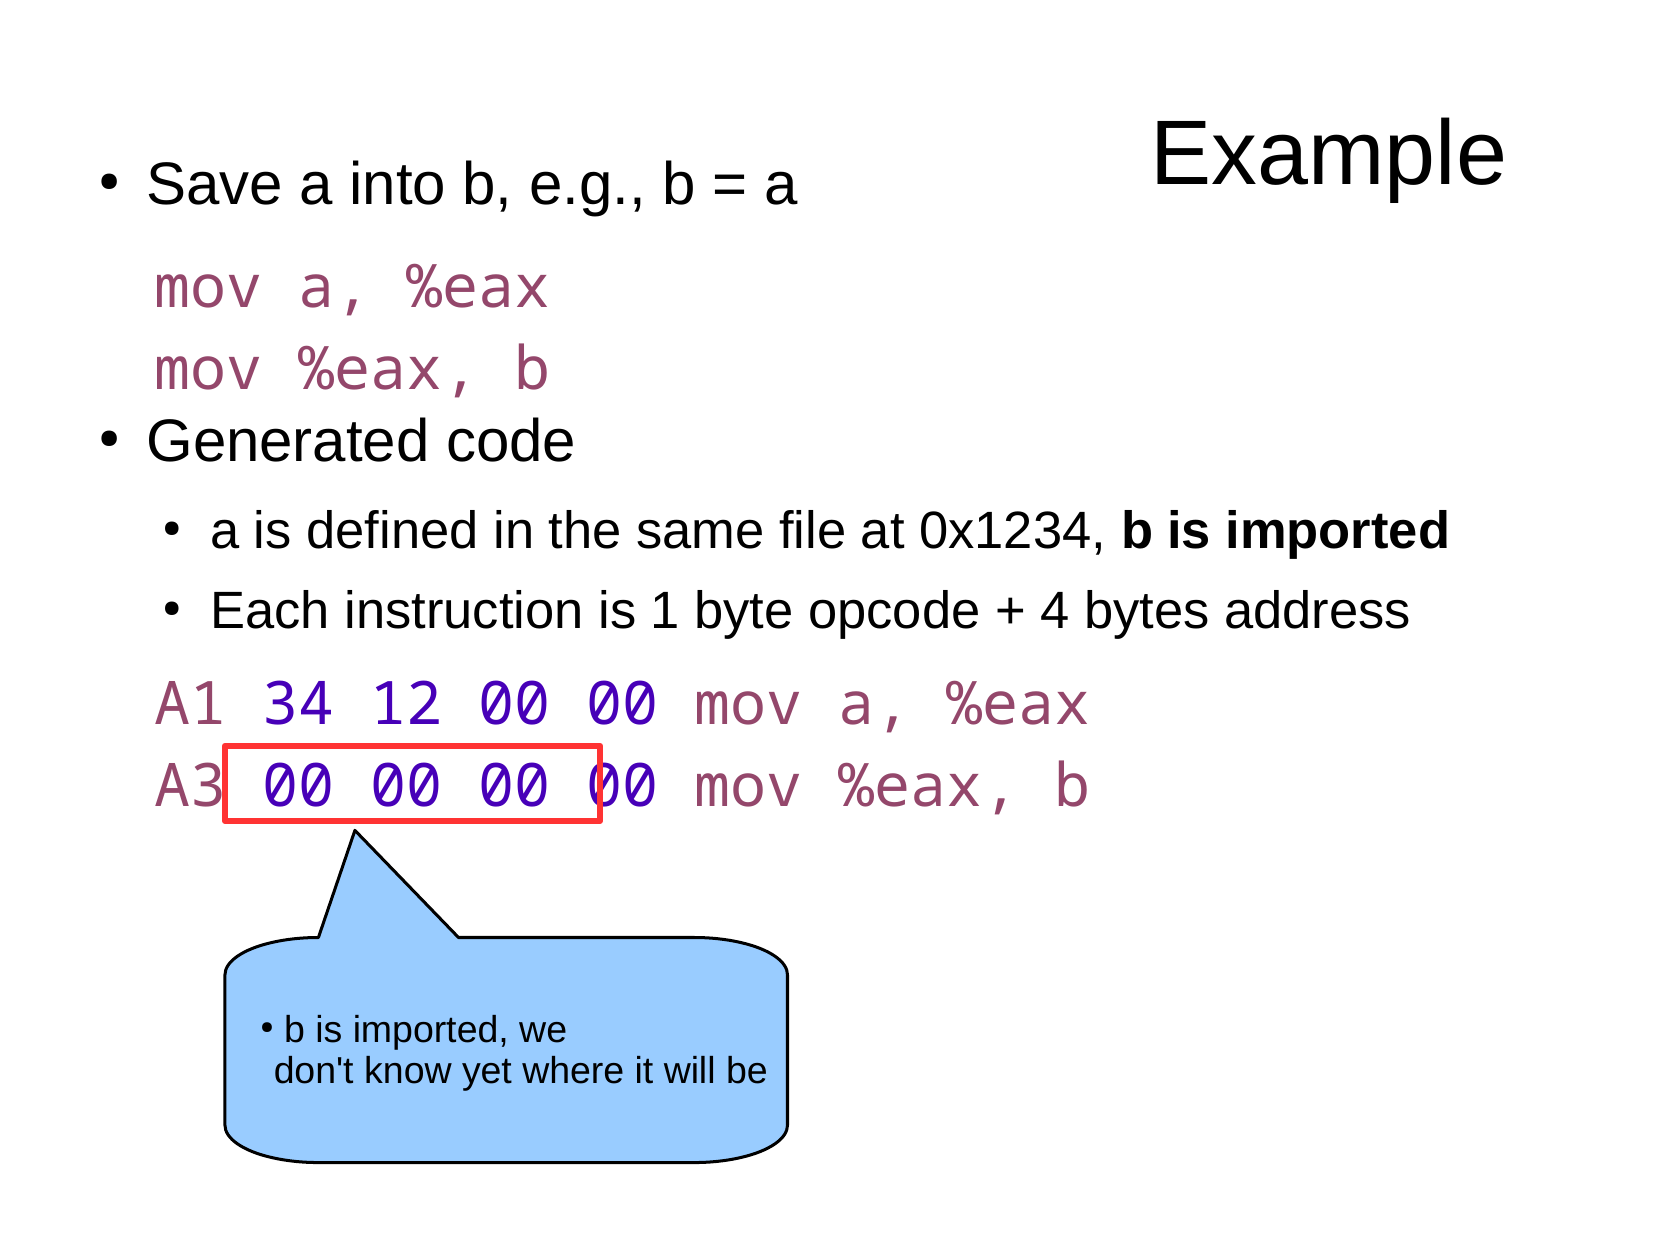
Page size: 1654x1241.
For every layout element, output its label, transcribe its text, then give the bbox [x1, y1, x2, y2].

title Example [1087, 49, 1571, 150]
list Save a into b, e.g., b = a mov a, %eax mov %eax, b Generated code a is defined in the same file at 0x1234, b is imported Each instruction is 1 byte opcode + 4 bytes address A1 34 12 00 00 mov a, %eax A3 00 00 00 00 mov %eax, b [82, 150, 1571, 826]
text_box b is imported, we don't know yet where it will be [224, 830, 788, 1163]
